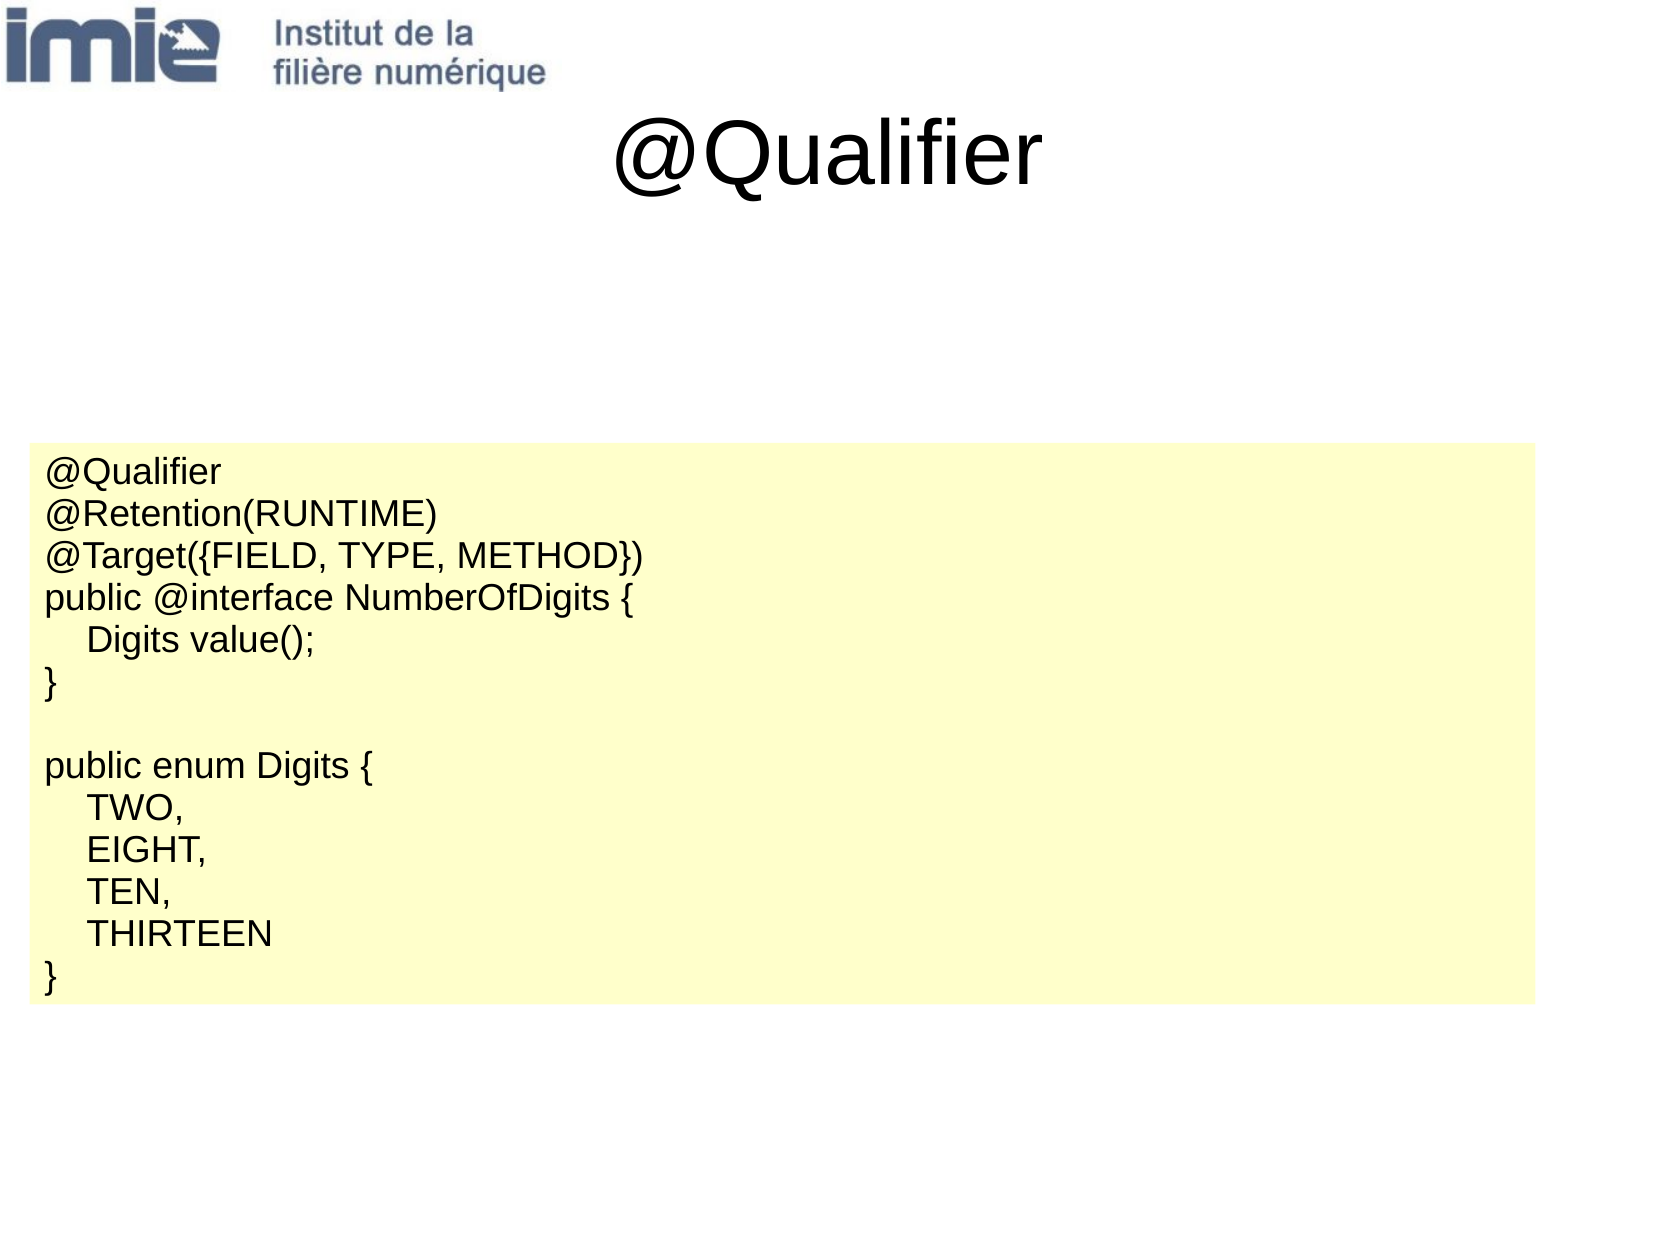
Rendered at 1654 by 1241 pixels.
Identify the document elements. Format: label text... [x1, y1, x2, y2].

text_box @Qualifier @Retention(RUNTIME) @Target({FIELD, TYPE, METHOD}) public @interface NumberOfDigits { Digits value(); } public enum Digits { TWO, EIGHT, TEN, THIRTEEN } [29, 442, 1536, 1005]
title @Qualifier [82, 49, 1571, 257]
picture [1, 0, 562, 92]
